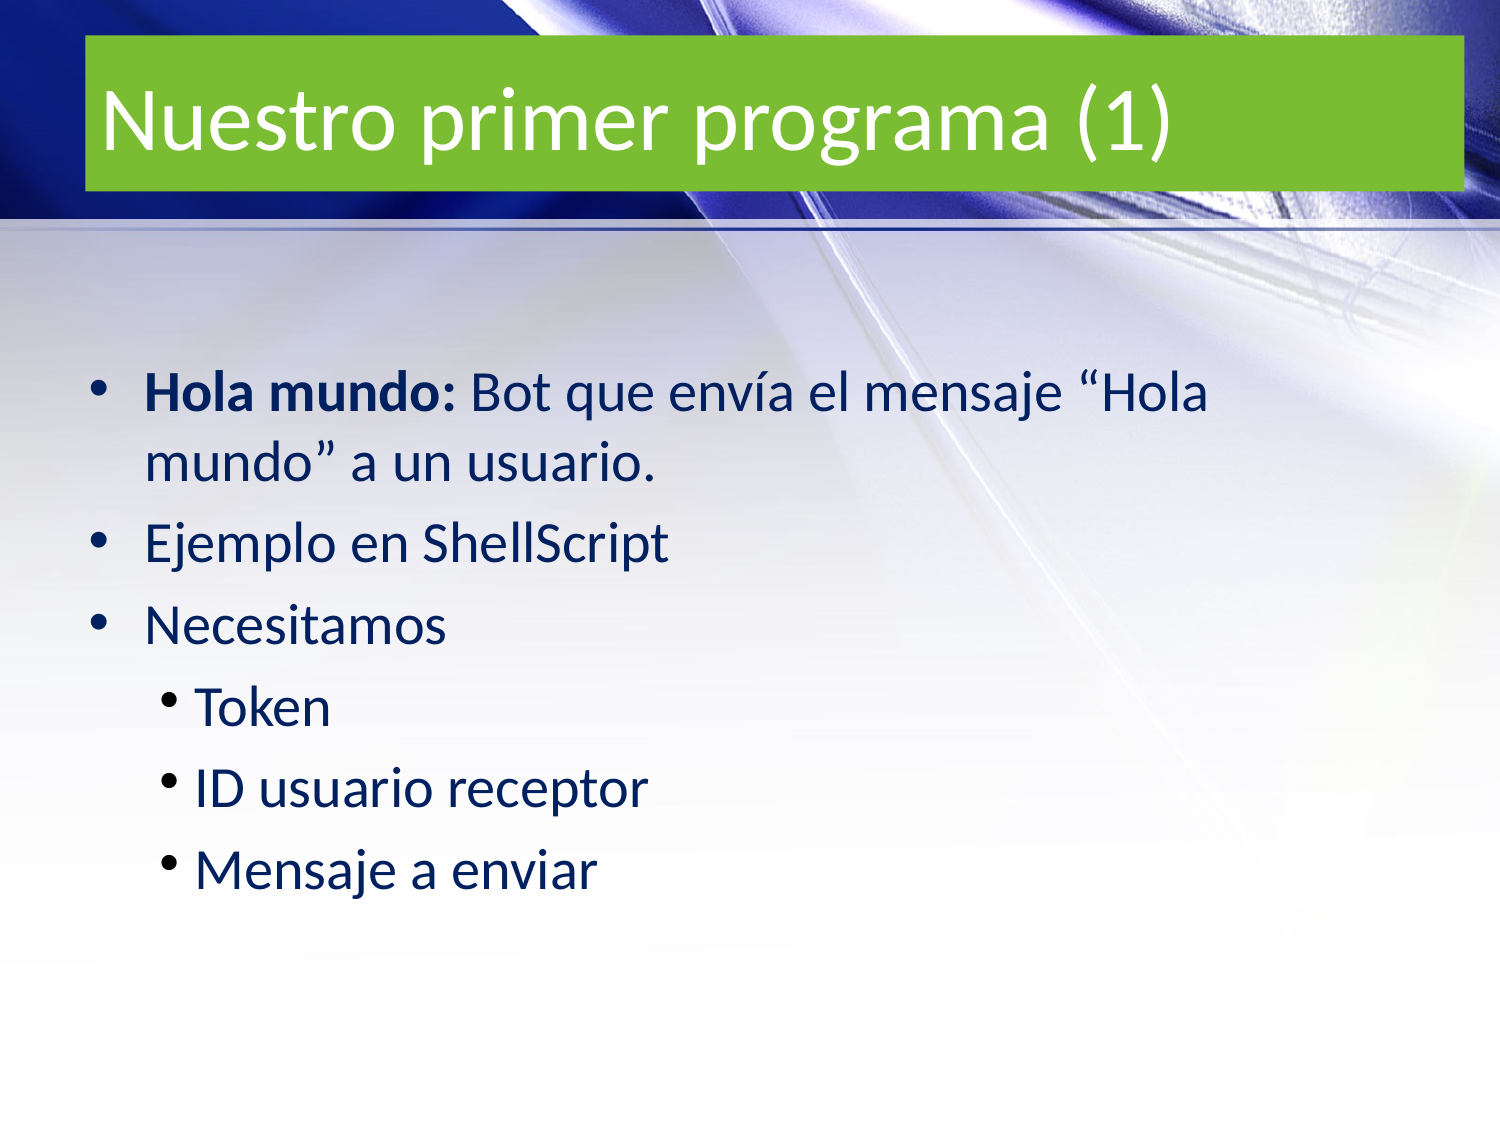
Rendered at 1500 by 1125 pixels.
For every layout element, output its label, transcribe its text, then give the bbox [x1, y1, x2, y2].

text_box Hola mundo: Bot que envía el mensaje “Hola mundo” a un usuario. Ejemplo en ShellScript Necesitamos Token ID usuario receptor Mensaje a enviar [73, 345, 1424, 989]
text_box Nuestro primer programa (1) [85, 35, 1465, 192]
picture [0, 0, 1500, 1125]
